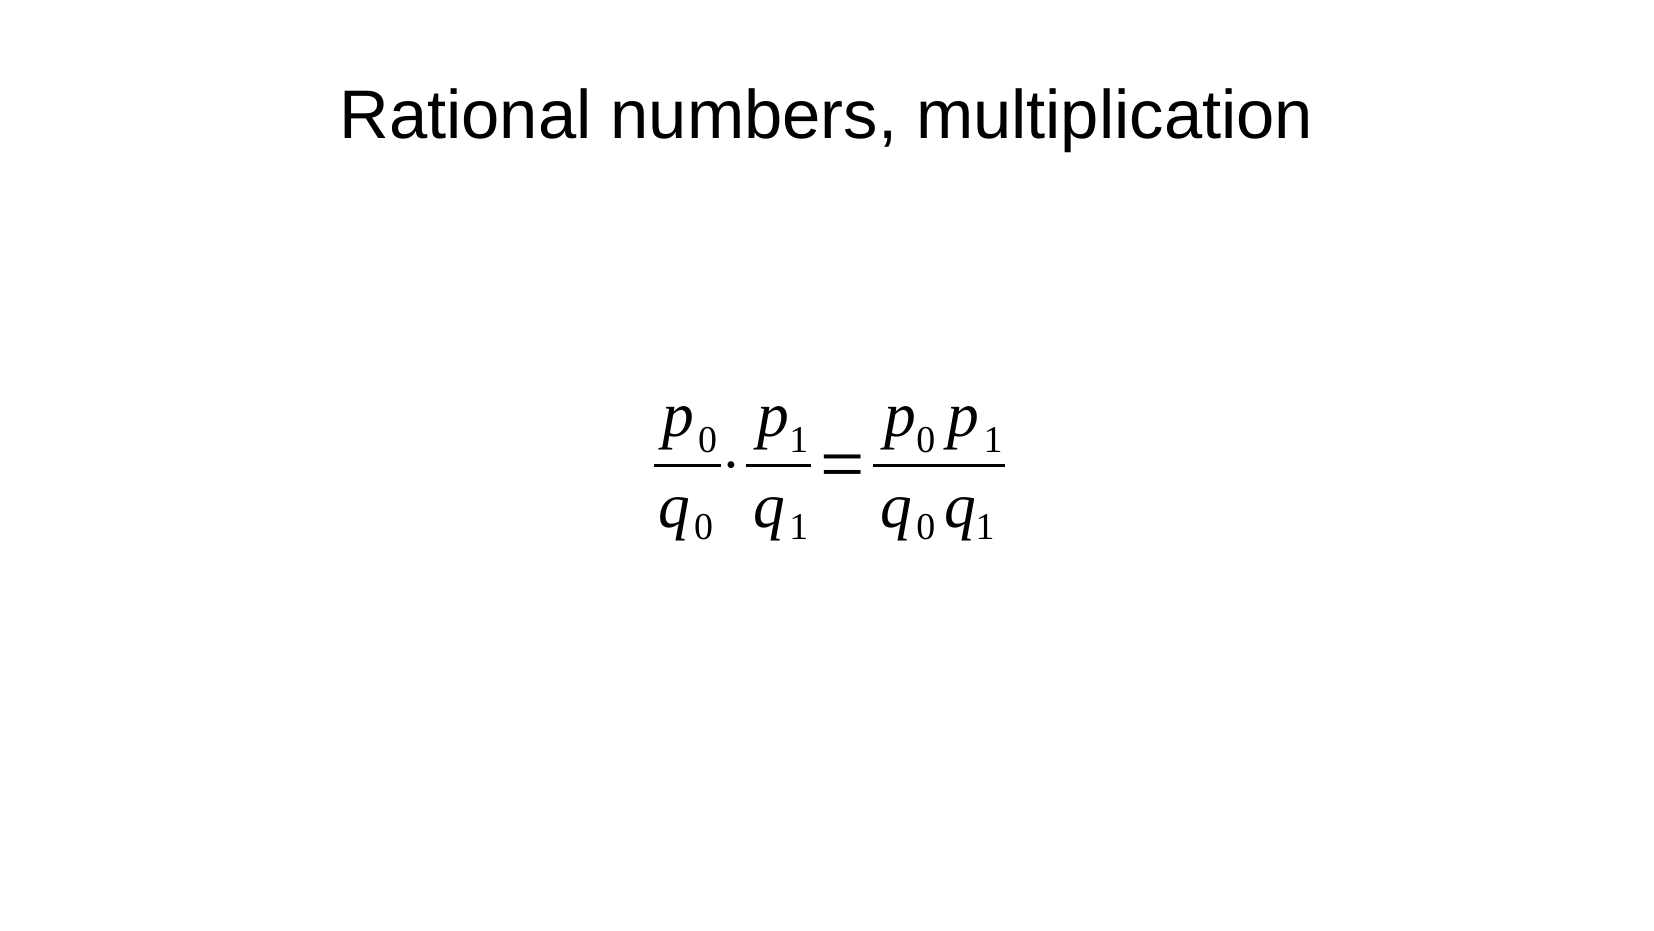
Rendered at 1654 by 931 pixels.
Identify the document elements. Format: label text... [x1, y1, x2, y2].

chart [634, 380, 1023, 550]
title Rational numbers, multiplication [82, 37, 1571, 193]
